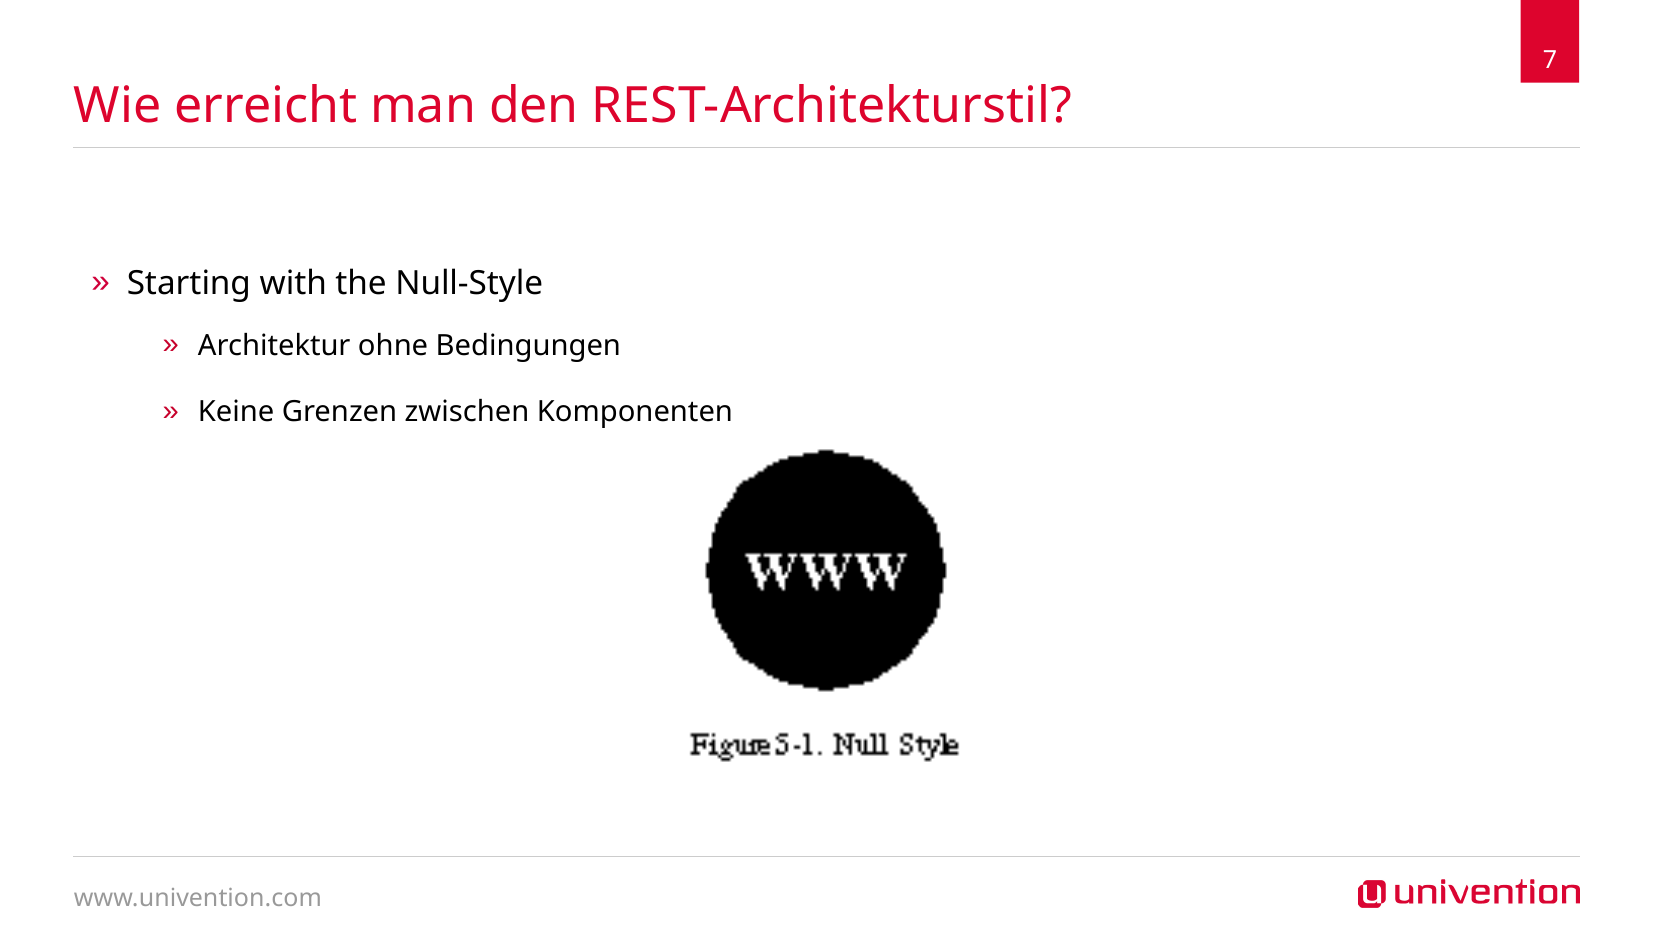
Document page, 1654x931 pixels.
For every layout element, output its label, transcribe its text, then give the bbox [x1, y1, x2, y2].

picture [1358, 879, 1580, 908]
title Wie erreicht man den REST-Architekturstil? [73, 59, 1580, 148]
picture [166, 442, 1488, 768]
list Starting with the Null-Style Architektur ohne Bedingungen Keine Grenzen zwischen Komponenten [73, 236, 1580, 827]
